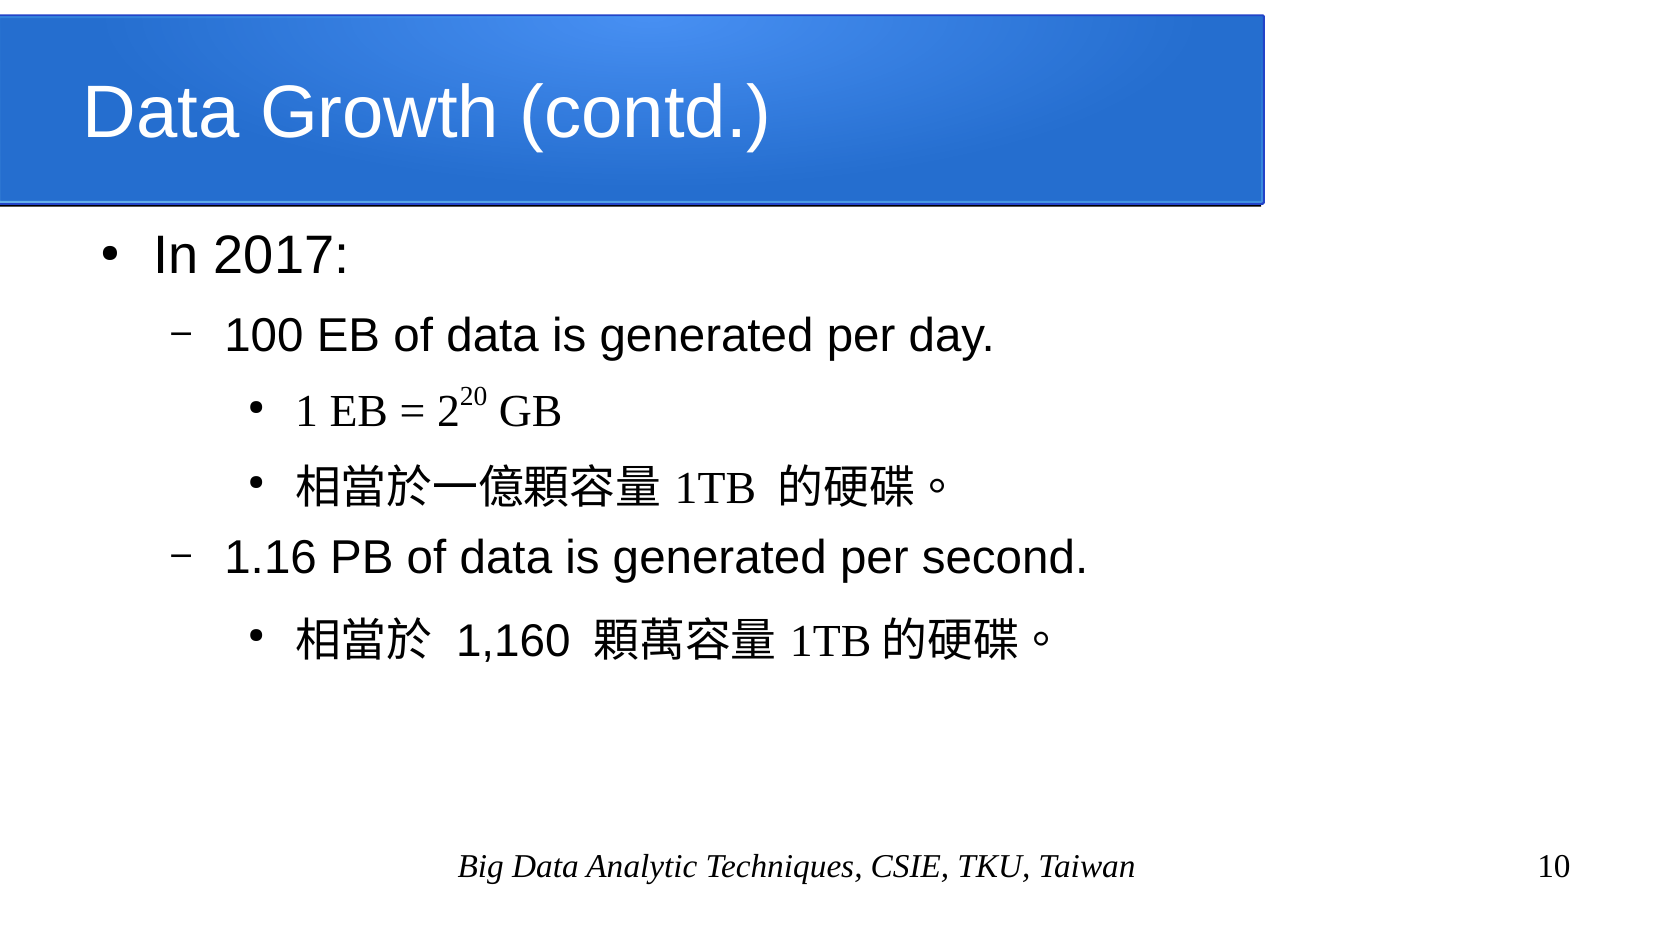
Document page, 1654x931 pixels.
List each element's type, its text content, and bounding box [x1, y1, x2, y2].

title Data Growth (contd.) [82, 35, 1235, 189]
list In 2017: 100 EB of data is generated per day. 1 EB = 220 GB 相當於一億顆容量1TB 的硬碟。 1.16 PB of data is generated per second. 相當於 1,160 顆萬容量1TB的硬碟。 [82, 224, 1571, 764]
